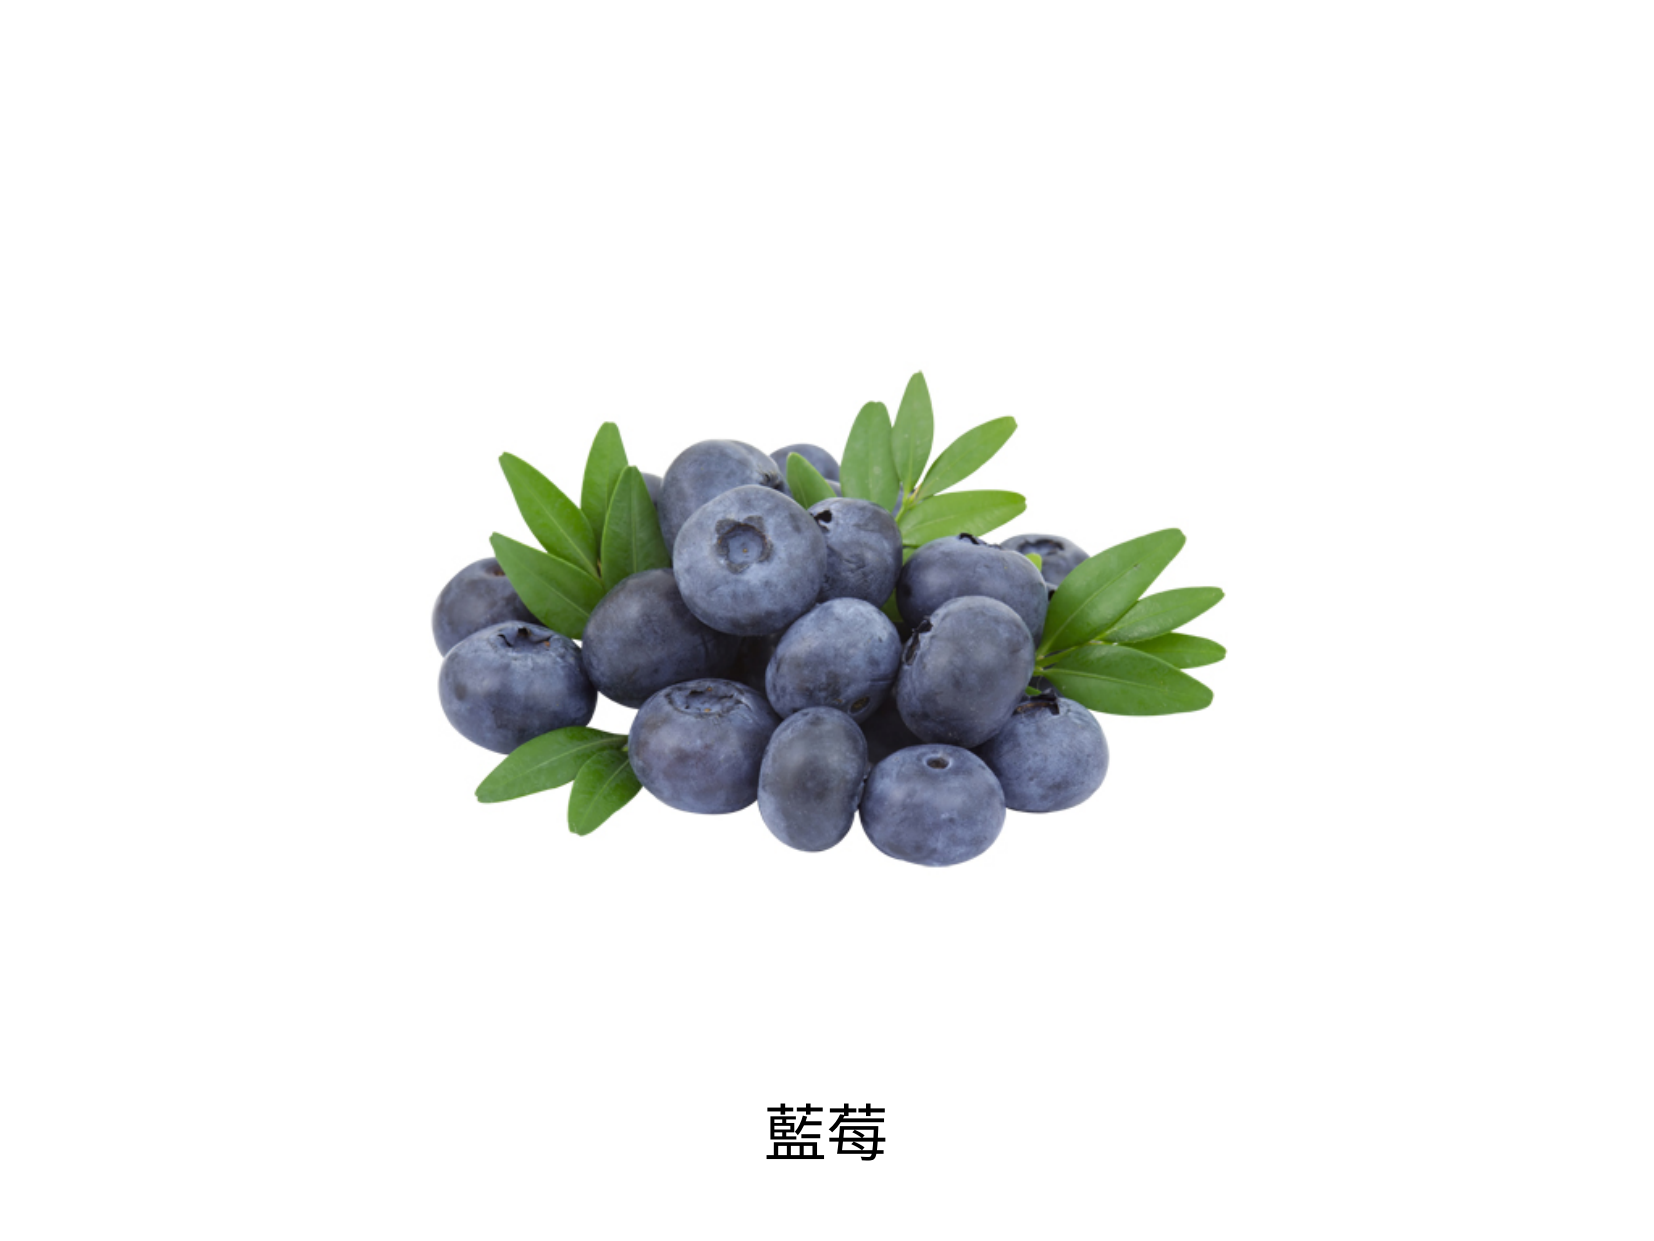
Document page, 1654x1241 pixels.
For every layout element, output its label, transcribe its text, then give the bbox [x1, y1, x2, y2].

picture [0, 0, 1654, 1241]
title 藍莓 [82, 1025, 1571, 1233]
